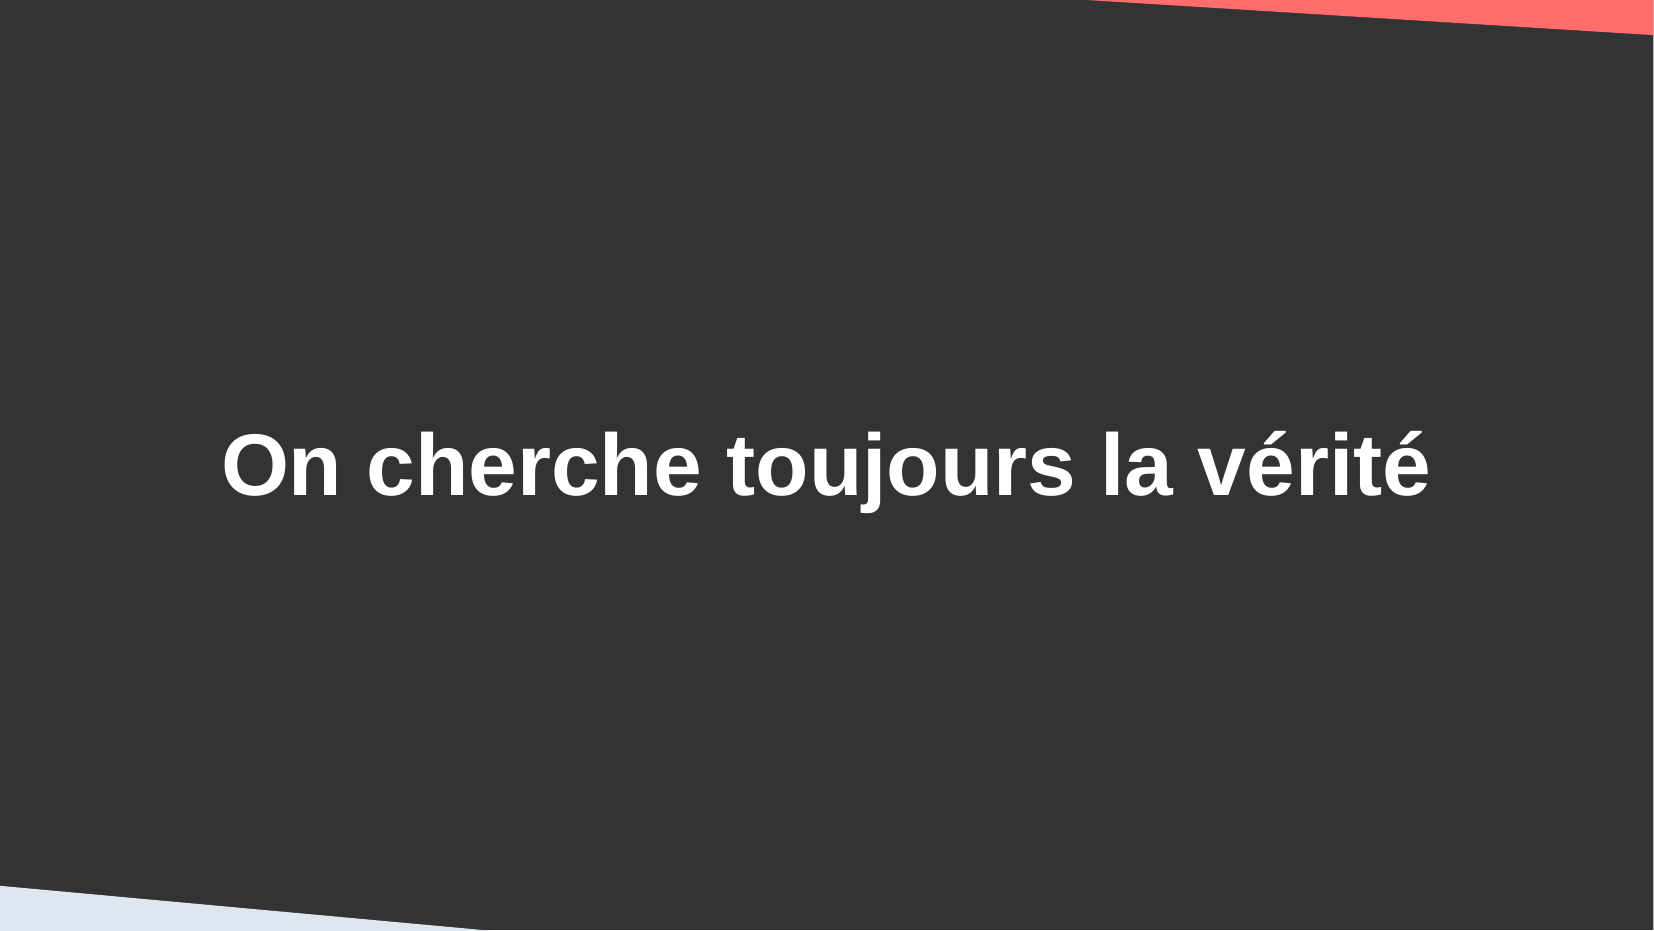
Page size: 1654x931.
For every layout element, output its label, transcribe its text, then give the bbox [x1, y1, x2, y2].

text_box [1086, 0, 1654, 36]
title On cherche toujours la vérité [31, 416, 1622, 514]
text_box [0, 885, 494, 931]
